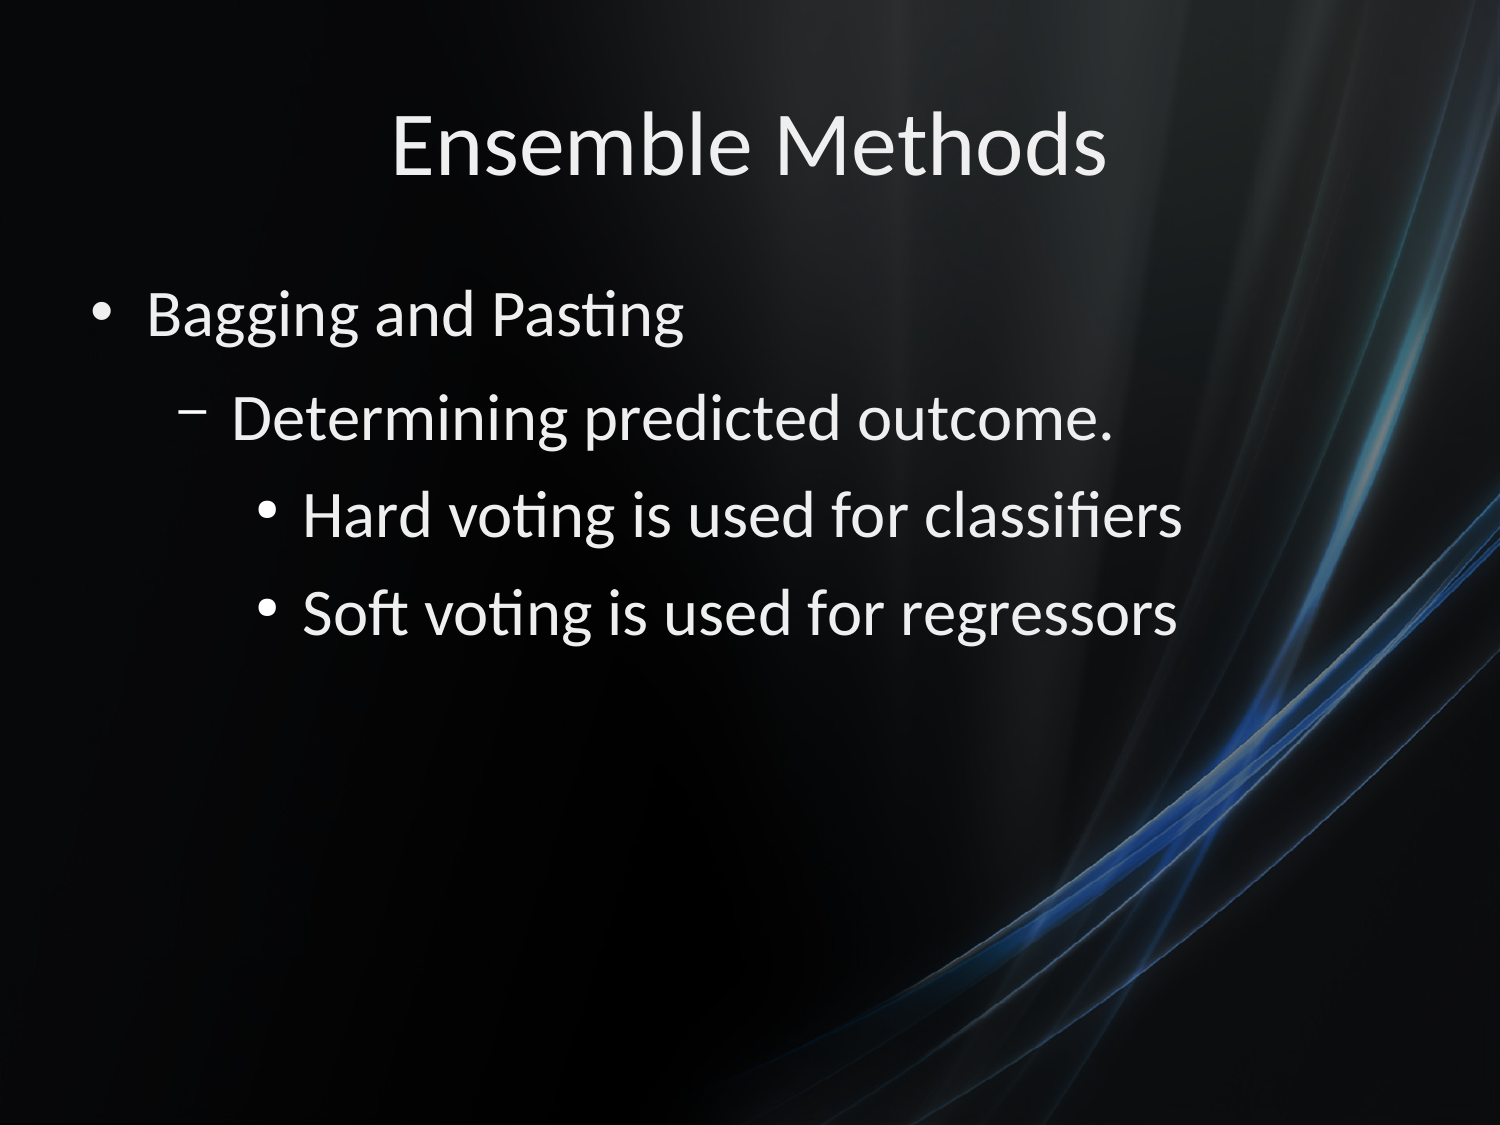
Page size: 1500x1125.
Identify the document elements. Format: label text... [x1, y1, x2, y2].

picture [0, 0, 1500, 1125]
title Ensemble Methods [75, 45, 1425, 233]
list Bagging and Pasting Determining predicted outcome. Hard voting is used for classifiers Soft voting is used for regressors [75, 262, 1425, 1005]
